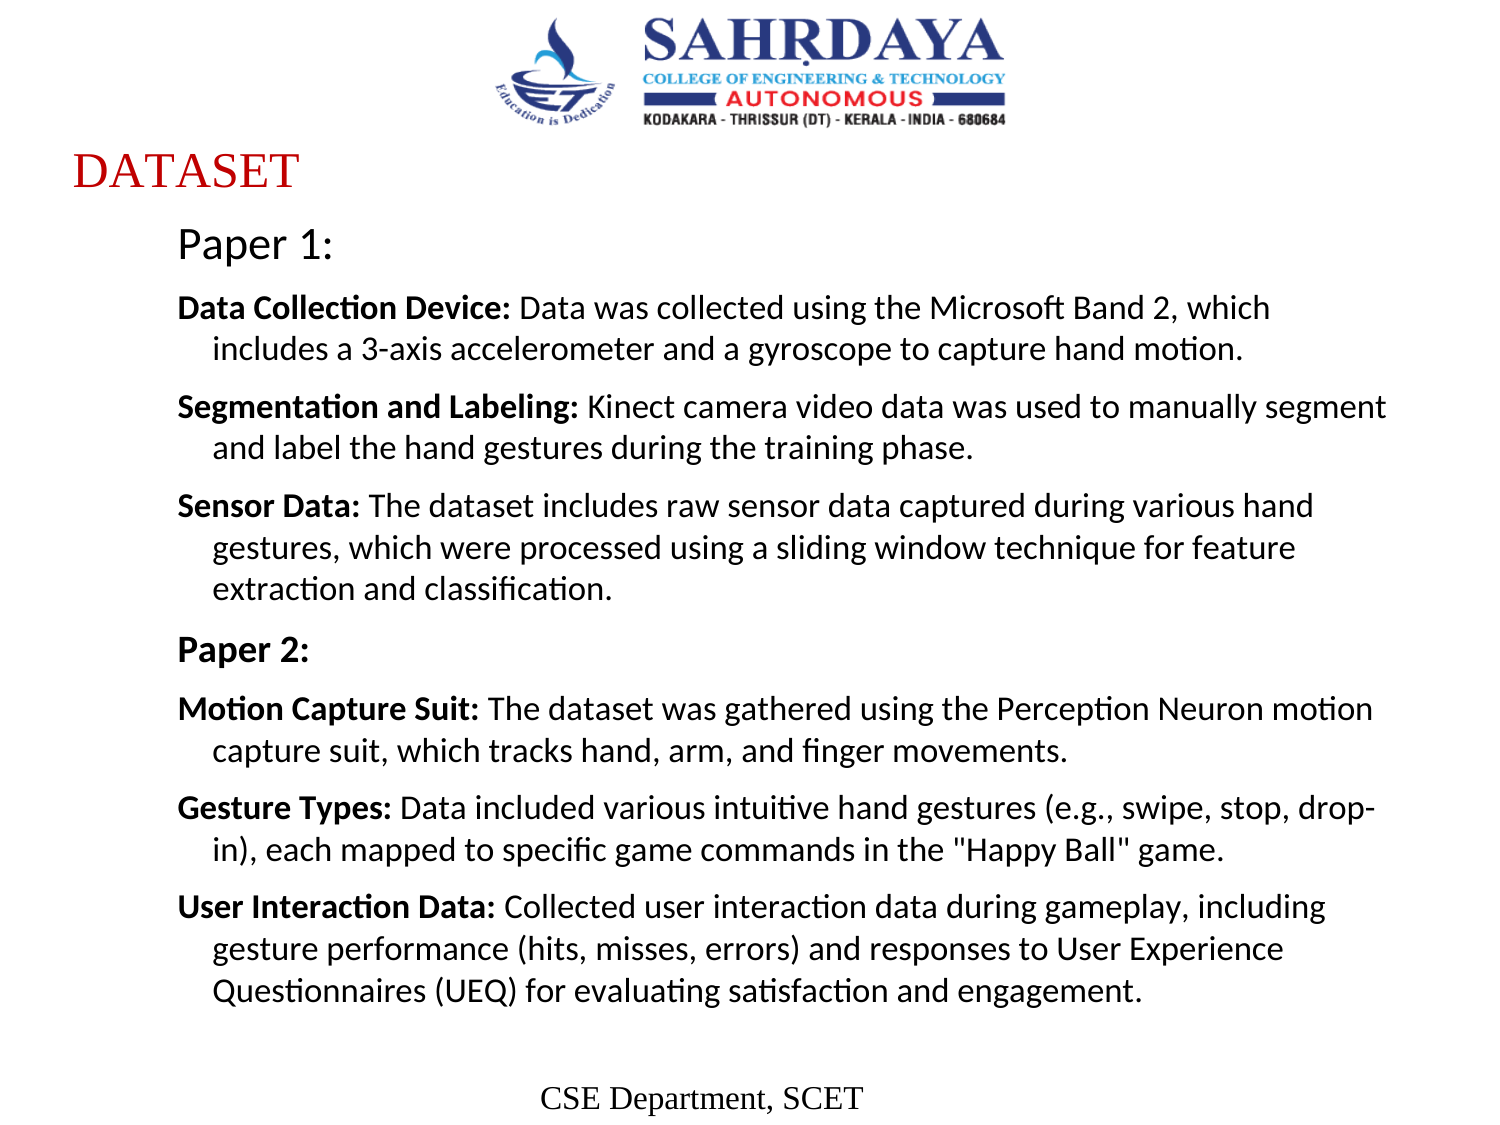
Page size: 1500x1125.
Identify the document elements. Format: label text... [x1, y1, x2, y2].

list Paper 1: Data Collection Device: Data was collected using the Microsoft Band 2, which includes a 3-axis accelerometer and a gyroscope to capture hand motion. Segmentation and Labeling: Kinect camera video data was used to manually segment and label the hand gestures during the training phase. Sensor Data: The dataset includes raw sensor data captured during various hand gestures, which were processed using a sliding window technique for feature extraction and classification. Paper 2: Motion Capture Suit: The dataset was gathered using the Perception Neuron motion capture suit, which tracks hand, arm, and finger movements. Gesture Types: Data included various intuitive hand gestures (e.g., swipe, stop, drop-in), each mapped to specific game commands in the "Happy Ball" game. User Interaction Data: Collected user interaction data during gameplay, including gesture performance (hits, misses, errors) and responses to User Experience Questionnaires (UEQ) for evaluating satisfaction and engagement. [58, 205, 1408, 1028]
text_box DATASET [57, 129, 508, 206]
text_box CSE Department, SCET​ [525, 1068, 976, 1125]
picture [460, 0, 1038, 148]
